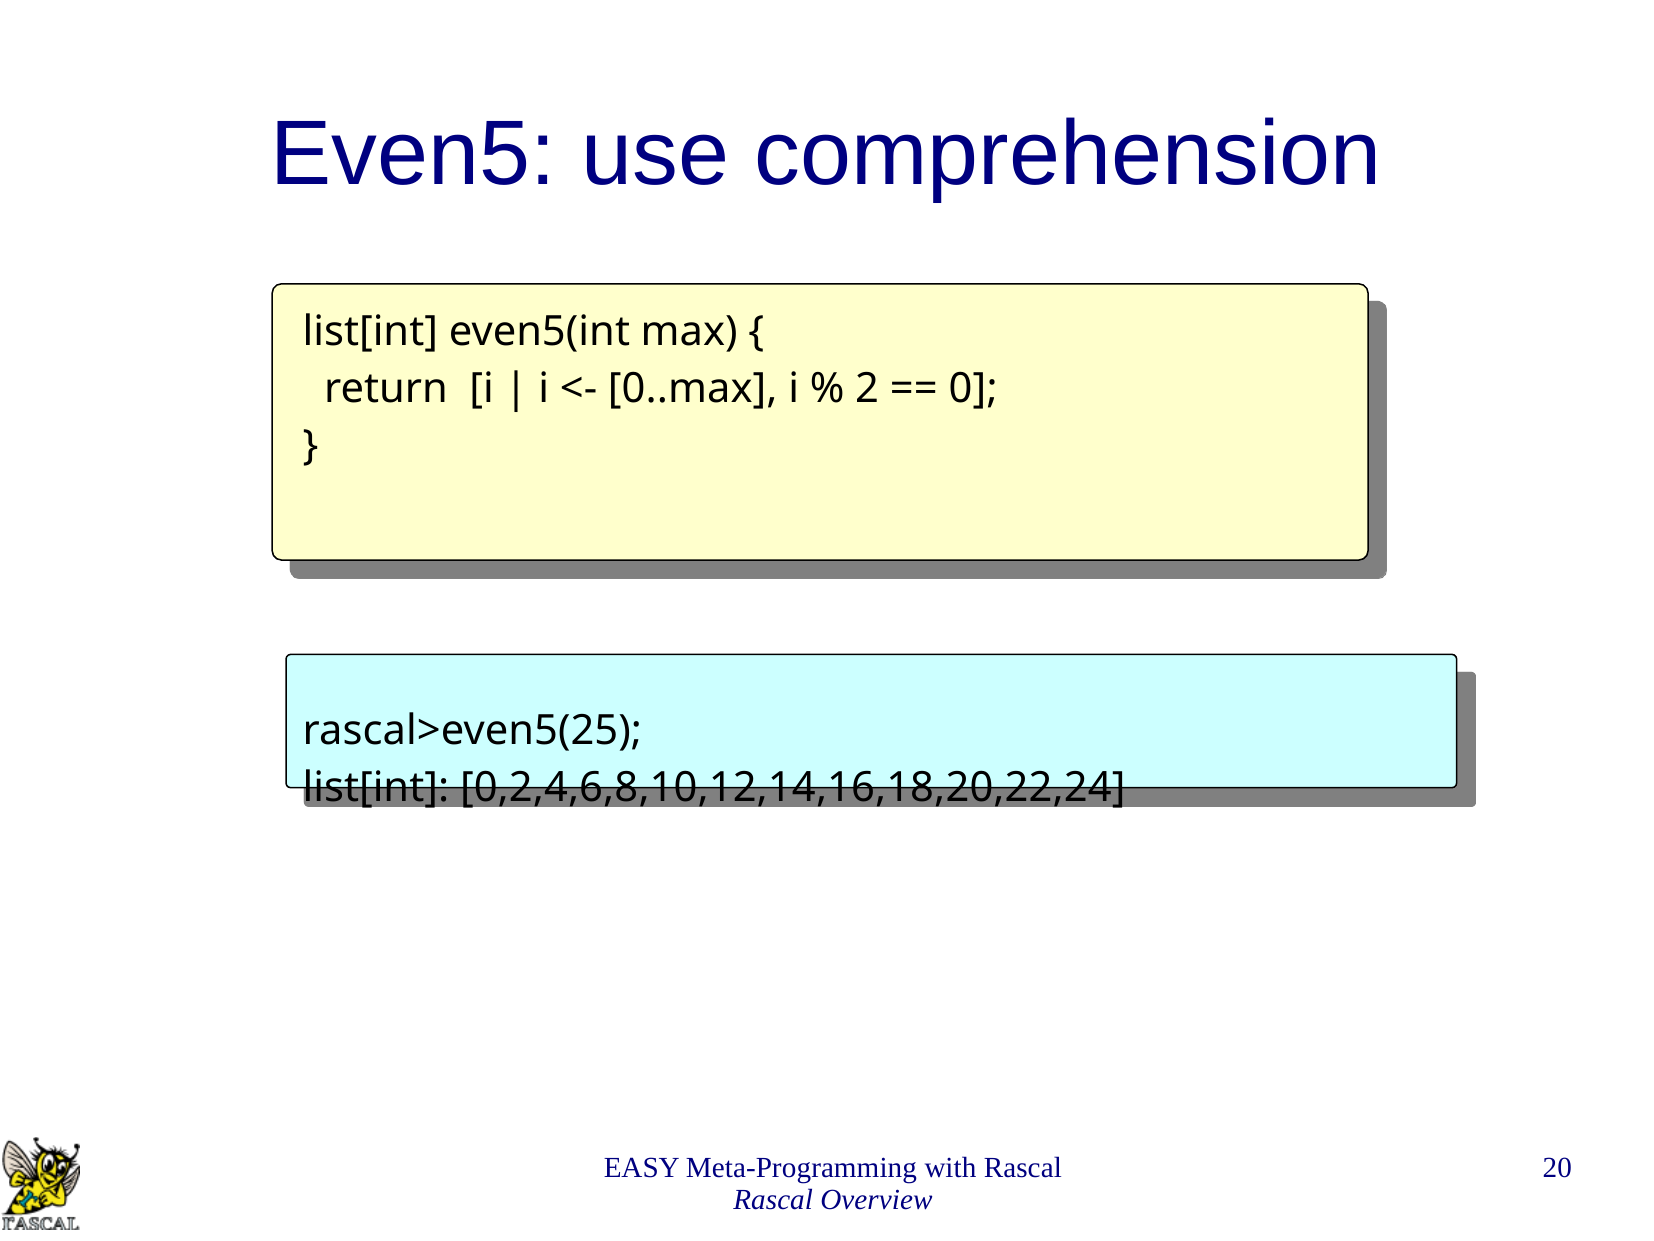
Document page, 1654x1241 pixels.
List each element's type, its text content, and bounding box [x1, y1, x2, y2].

picture [1, 1137, 80, 1230]
text_box [272, 283, 1369, 561]
title Even5: use comprehension [82, 49, 1571, 257]
text_box list[int] even5(int max) { return [i | i <- [0..max], i % 2 == 0]; } rascal>even5(25); list[int]: [0,2,4,6,8,10,12,14,16,18,20,22,24] [287, 293, 1509, 827]
